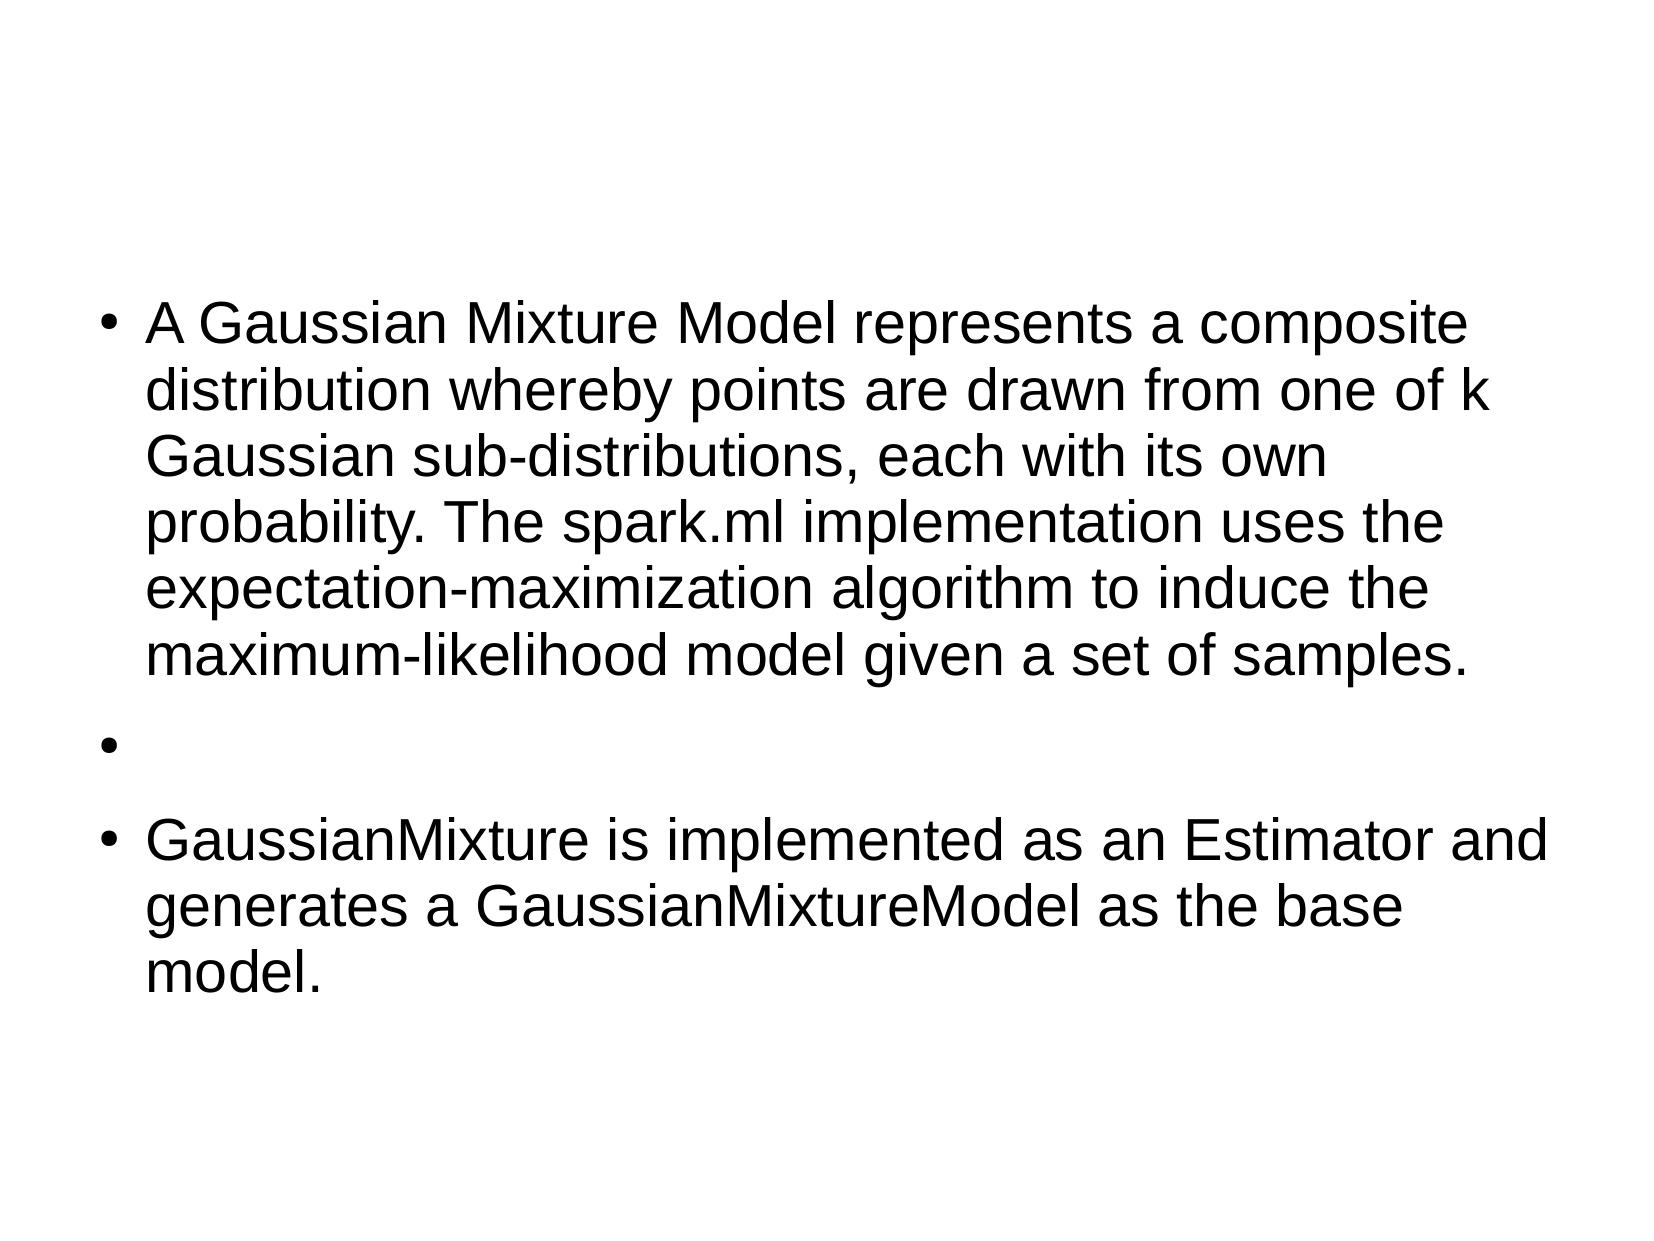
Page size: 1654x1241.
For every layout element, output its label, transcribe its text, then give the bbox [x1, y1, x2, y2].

list A Gaussian Mixture Model represents a composite distribution whereby points are drawn from one of k Gaussian sub-distributions, each with its own probability. The spark.ml implementation uses the expectation-maximization algorithm to induce the maximum-likelihood model given a set of samples. GaussianMixture is implemented as an Estimator and generates a GaussianMixtureModel as the base model. [82, 290, 1571, 1010]
